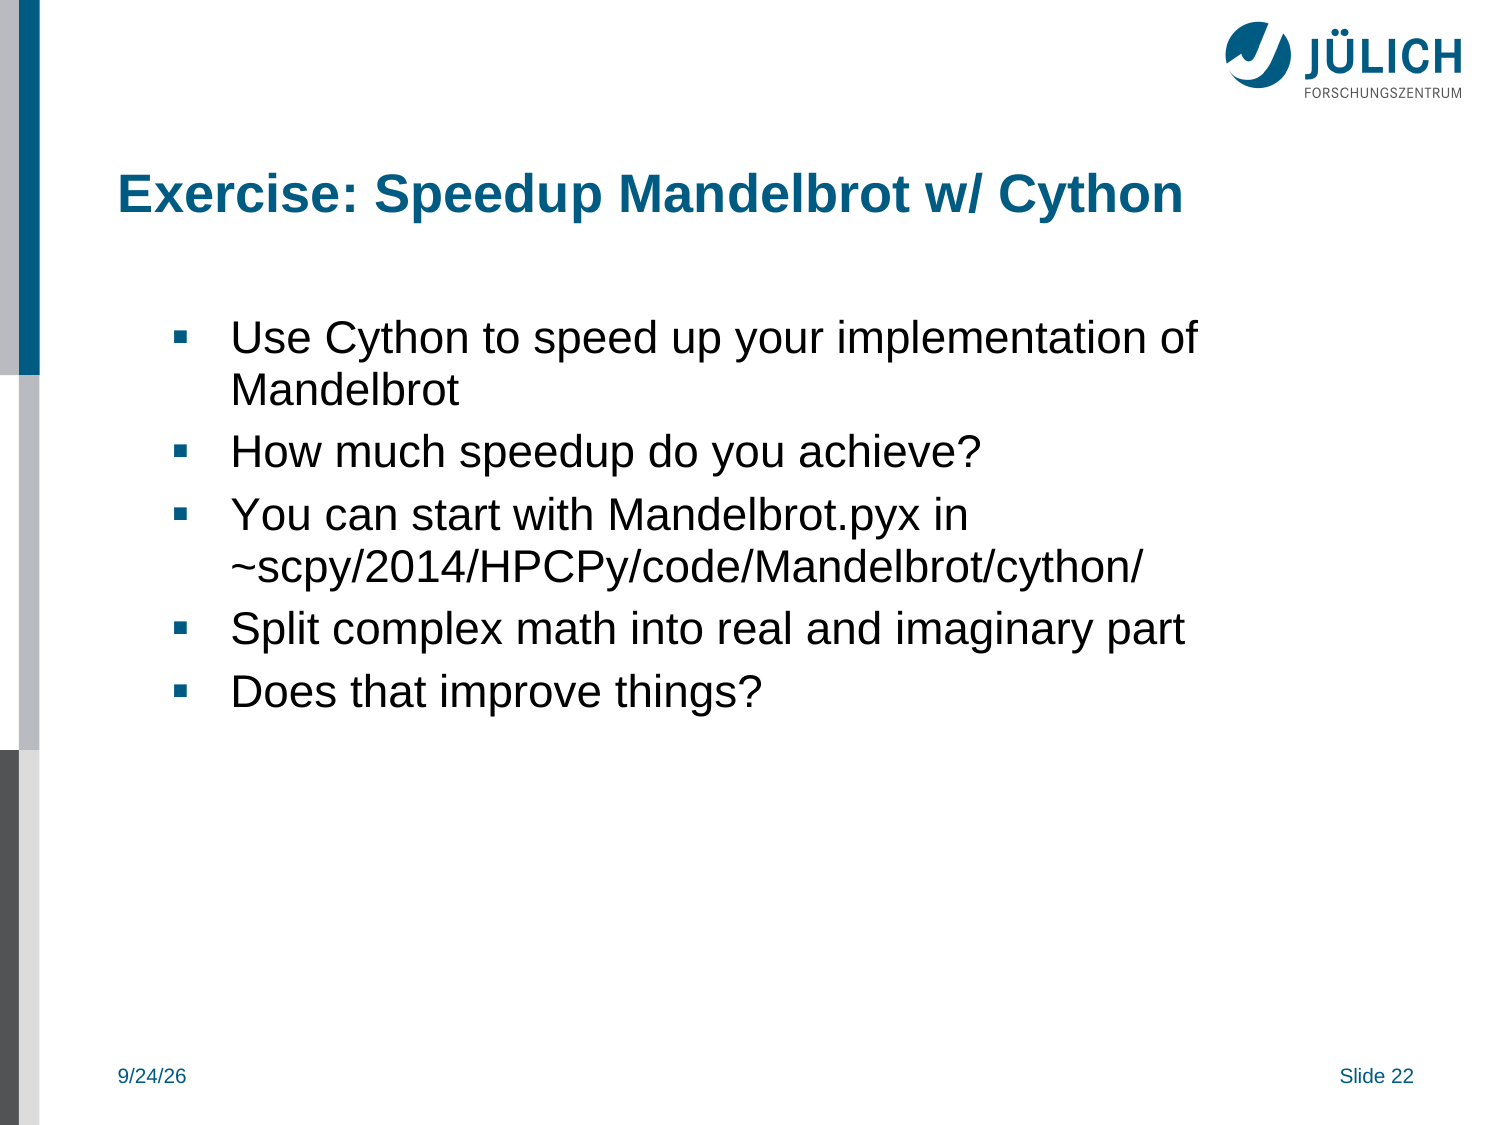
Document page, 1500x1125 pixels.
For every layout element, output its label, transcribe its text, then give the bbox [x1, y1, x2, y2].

picture [1224, 20, 1461, 98]
list Use Cython to speed up your implementation of Mandelbrot How much speedup do you achieve? You can start with Mandelbrot.pyx in ~scpy/2014/HPCPy/code/Mandelbrot/cython/ Split complex math into real and imaginary part Does that improve things? [117, 312, 1393, 988]
title Exercise: Speedup Mandelbrot w/ Cython [117, 99, 1393, 288]
